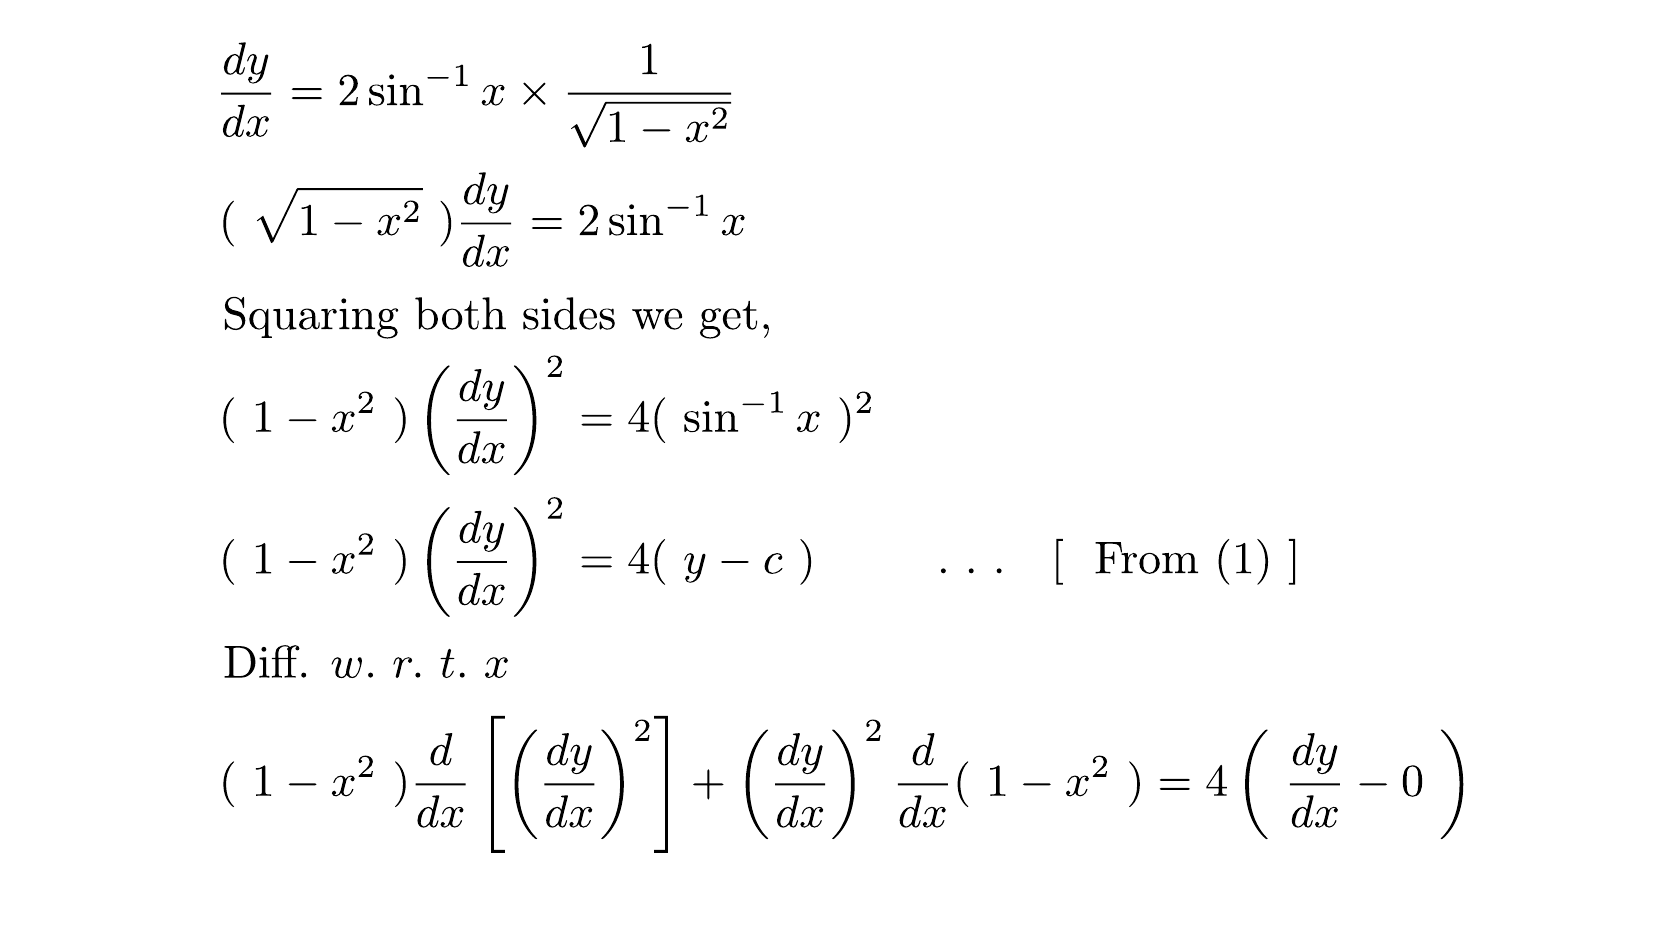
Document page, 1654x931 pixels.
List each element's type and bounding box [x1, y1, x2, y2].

text_box [221, 497, 812, 617]
text_box [221, 715, 1464, 853]
text_box [221, 172, 745, 267]
text_box [221, 355, 871, 476]
text_box [221, 42, 732, 148]
text_box [224, 645, 508, 679]
subtitle [47, 33, 1607, 896]
text_box [939, 538, 1296, 585]
text_box [224, 296, 769, 339]
